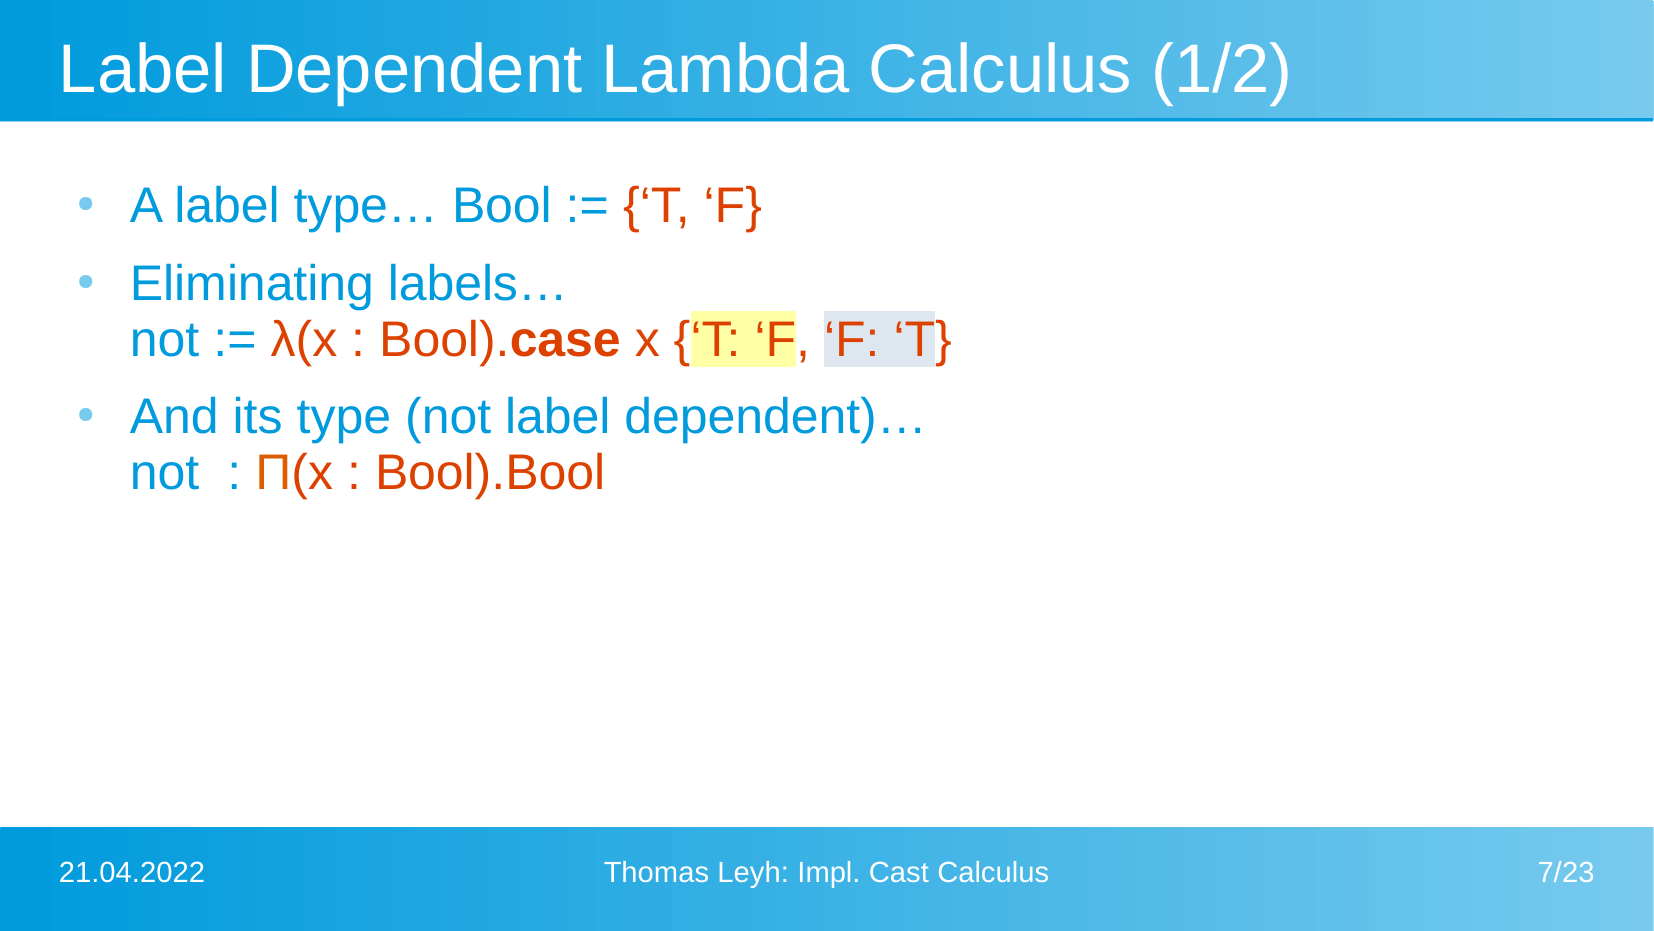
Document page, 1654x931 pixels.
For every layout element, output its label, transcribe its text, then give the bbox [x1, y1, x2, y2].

list A label type… Bool := {‘T, ‘F} Eliminating labels… not := λ(x : Bool).case x {‘T: ‘F, ‘F: ‘T} And its type (not label dependent)… not : Π(x : Bool).Bool [59, 177, 1595, 768]
title Label Dependent Lambda Calculus (1/2) [59, 29, 1595, 108]
